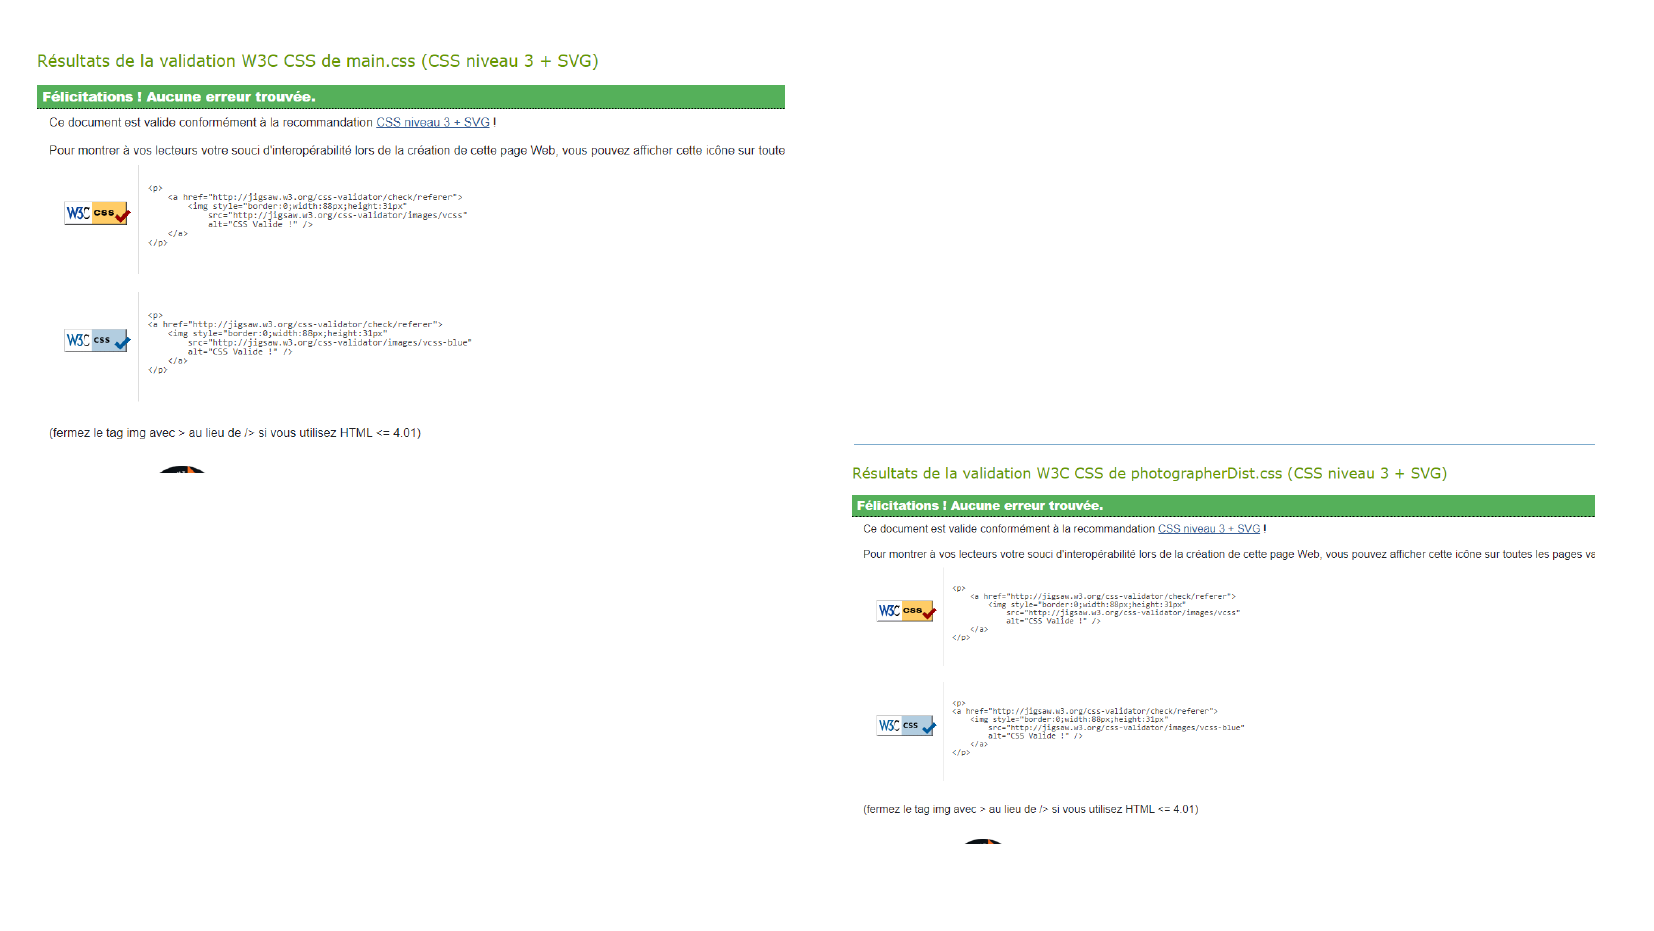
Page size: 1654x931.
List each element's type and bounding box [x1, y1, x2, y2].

picture [849, 442, 1595, 844]
picture [29, 36, 785, 473]
